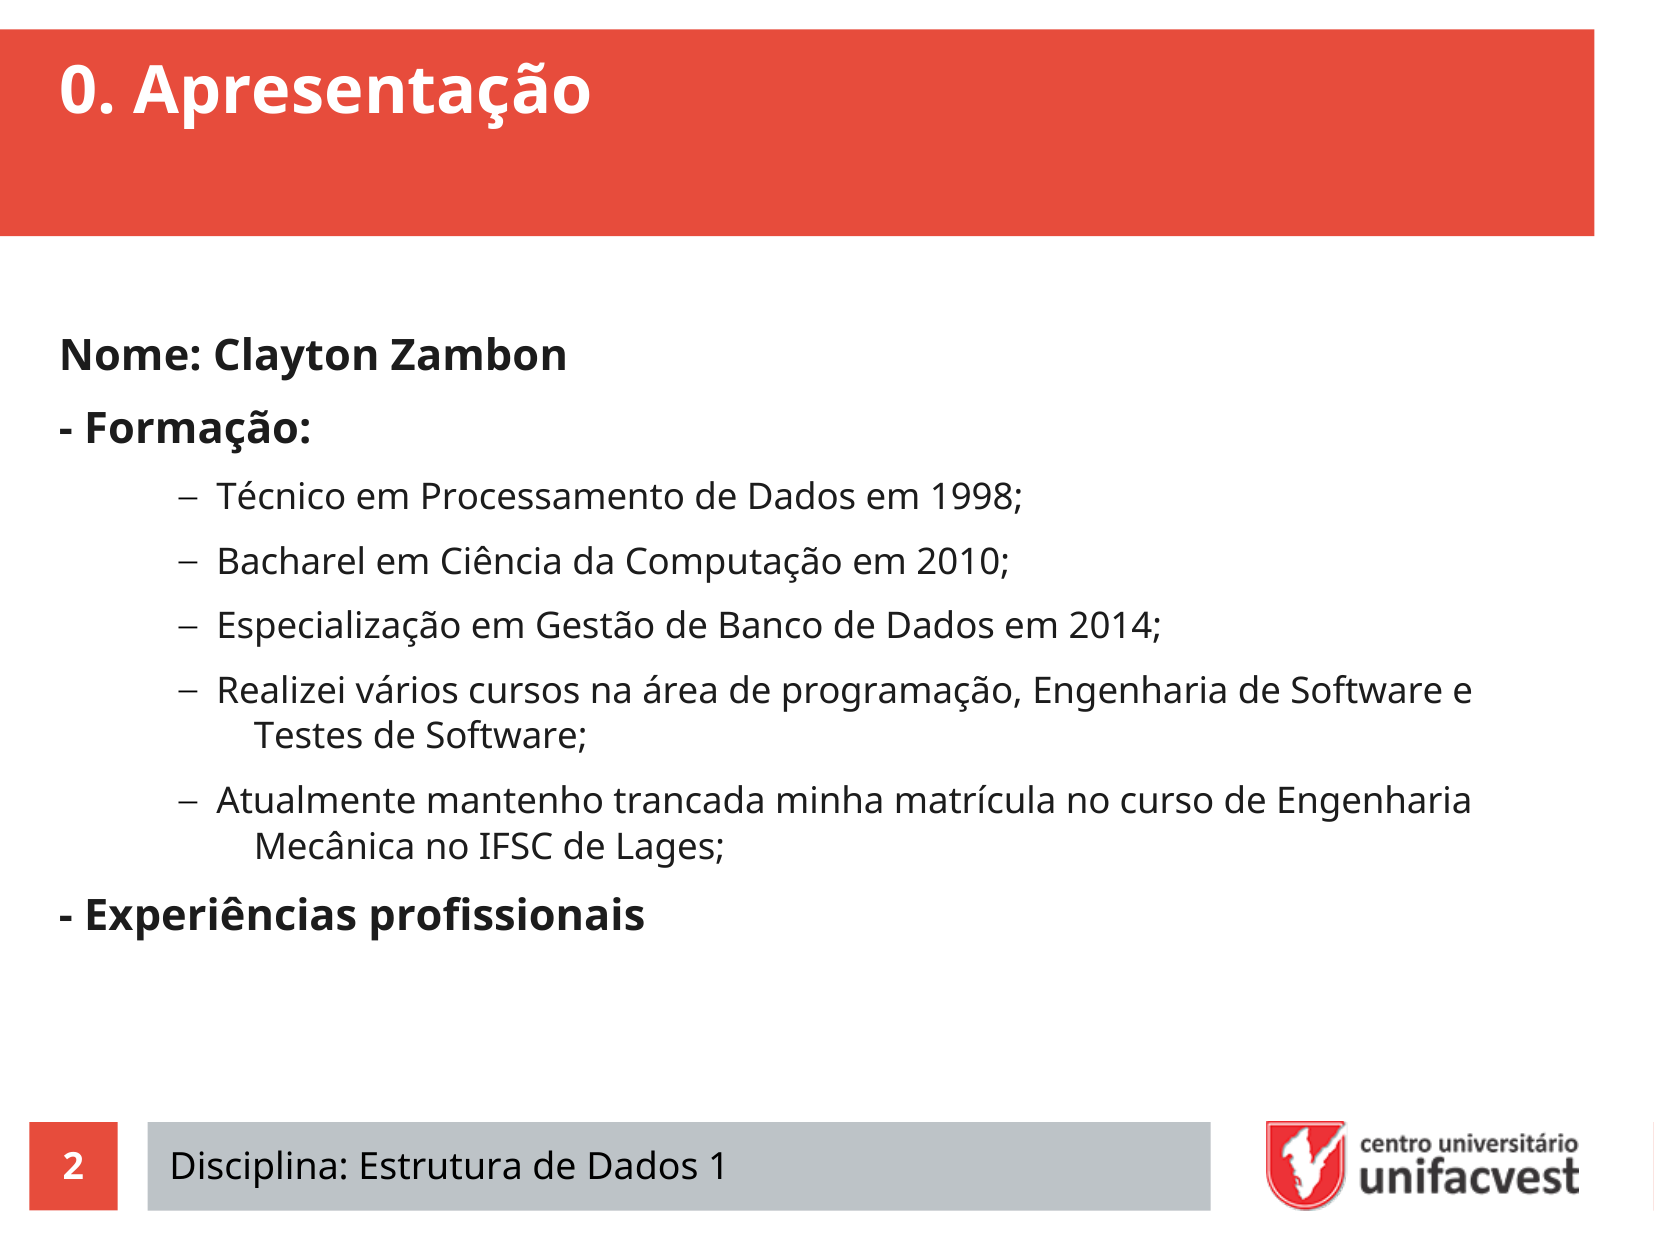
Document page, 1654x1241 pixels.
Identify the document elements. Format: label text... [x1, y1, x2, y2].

text_box [1238, 1120, 1654, 1212]
text_box Disciplina: Estrutura de Dados 1 [154, 1132, 1205, 1196]
picture [1266, 1121, 1579, 1211]
list Nome: Clayton Zambon - Formação: Técnico em Processamento de Dados em 1998; Bacharel em Ciência da Computação em 2010; Especialização em Gestão de Banco de Dados em 2014; Realizei vários cursos na área de programação, Engenharia de Software e Testes de Software; Atualmente mantenho trancada minha matrícula no curso de Engenharia Mecânica no IFSC de Lages; - Experiências profissionais [59, 324, 1566, 1093]
title 0. Apresentação [59, 59, 1595, 207]
